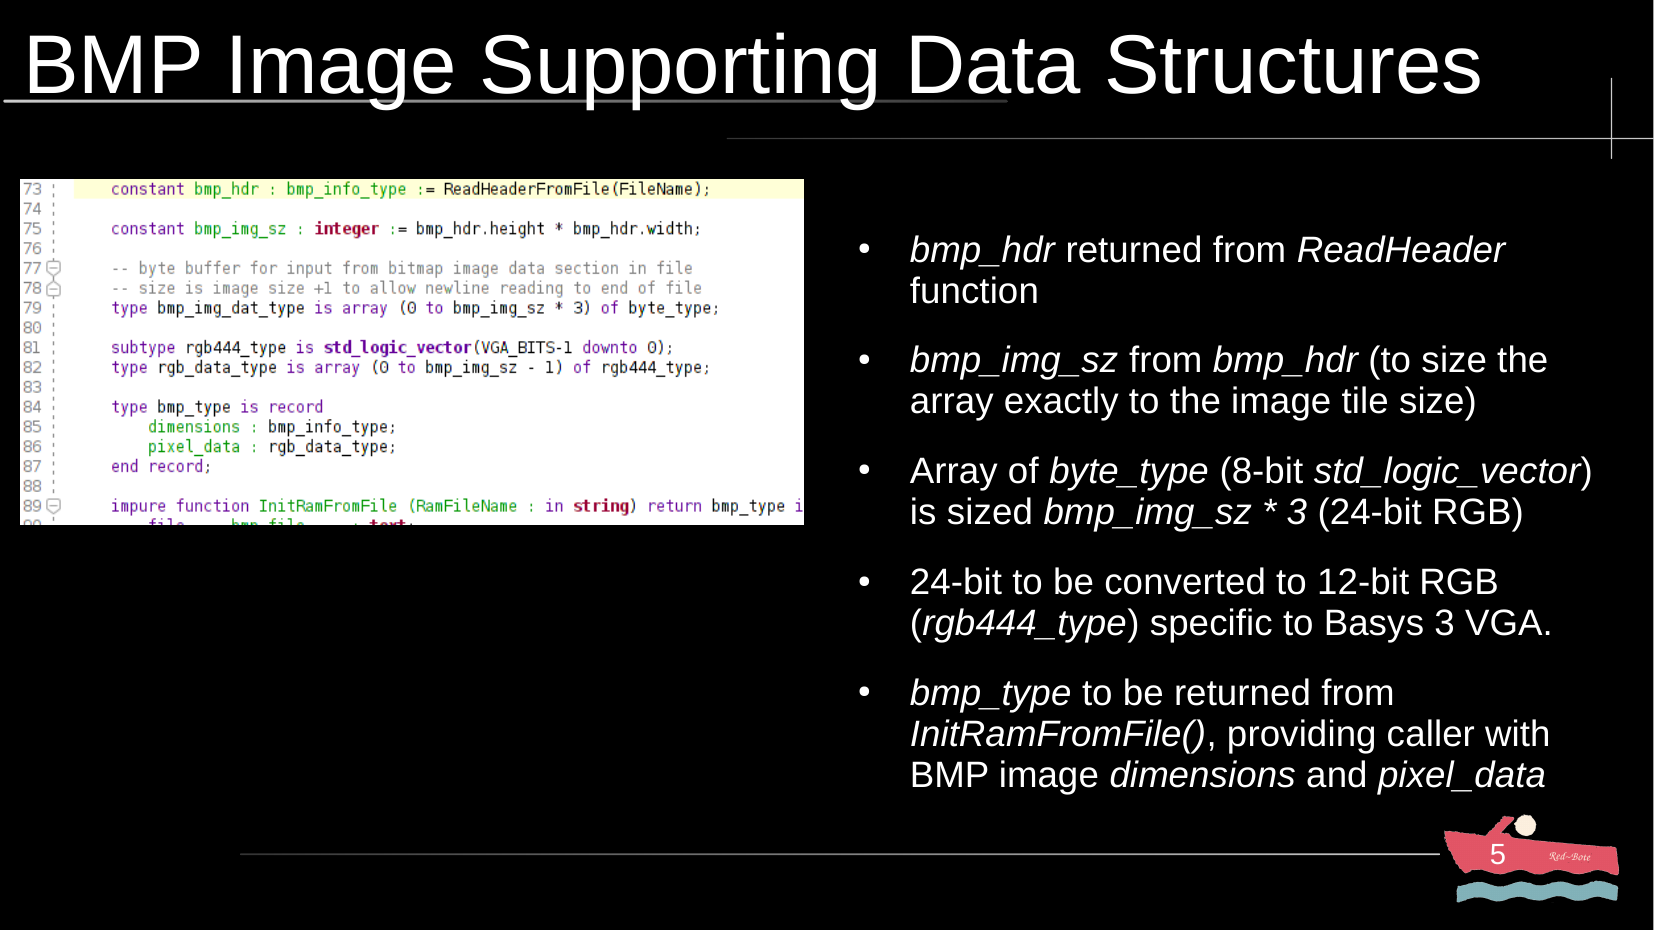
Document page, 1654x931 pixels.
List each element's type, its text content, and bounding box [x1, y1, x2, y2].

picture [1440, 807, 1625, 908]
title BMP Image Supporting Data Structures [23, 11, 1589, 119]
list bmp_hdr returned from ReadHeader function bmp_img_sz from bmp_hdr (to size the array exactly to the image tile size) Array of byte_type (8-bit std_logic_vector) is sized bmp_img_sz * 3 (24-bit RGB) 24-bit to be converted to 12-bit RGB (rgb444_type) specific to Basys 3 VGA. bmp_type to be returned from InitRamFromFile(), providing caller with BMP image dimensions and pixel_data [840, 228, 1625, 799]
picture [20, 179, 804, 526]
